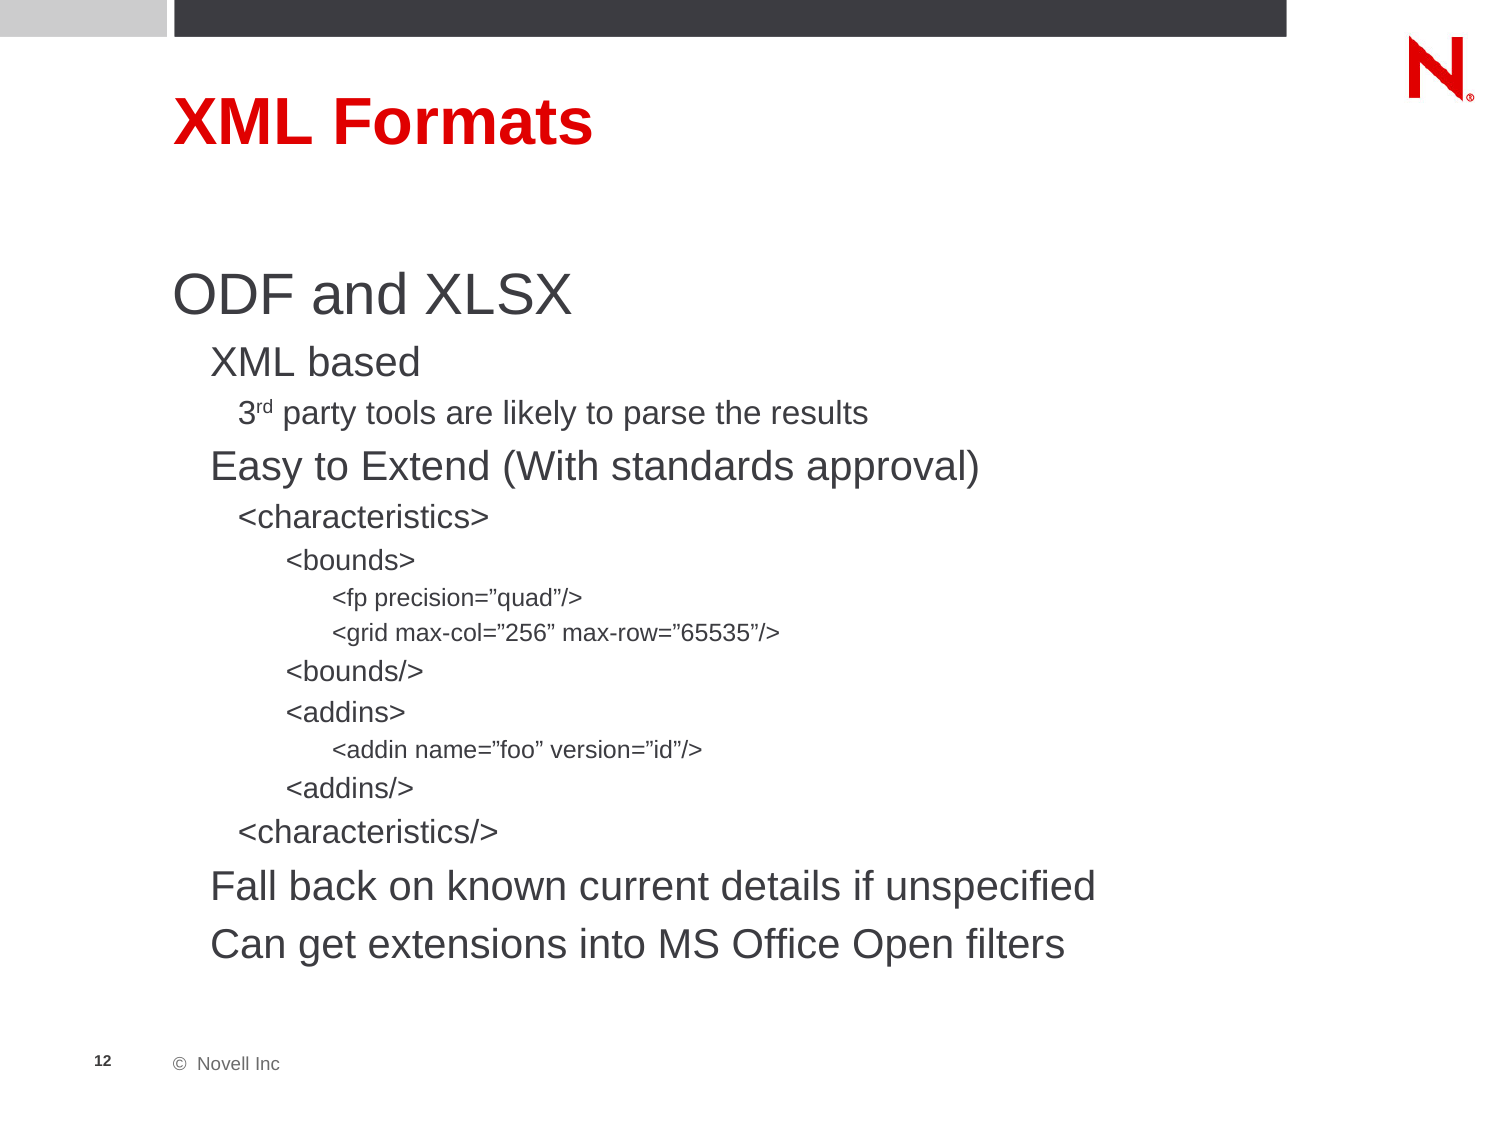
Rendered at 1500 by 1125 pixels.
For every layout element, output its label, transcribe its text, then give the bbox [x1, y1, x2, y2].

picture [1404, 32, 1477, 105]
title XML Formats [173, 41, 1395, 205]
list ODF and XLSX XML based 3rd party tools are likely to parse the results Easy to Extend (With standards approval) <characteristics> <bounds> <fp precision=”quad”/> <grid max-col=”256” max-row=”65535”/> <bounds/> <addins> <addin name=”foo” version=”id”/> <addins/> <characteristics/> Fall back on known current details if unspecified Can get extensions into MS Office Open filters [172, 246, 1413, 977]
